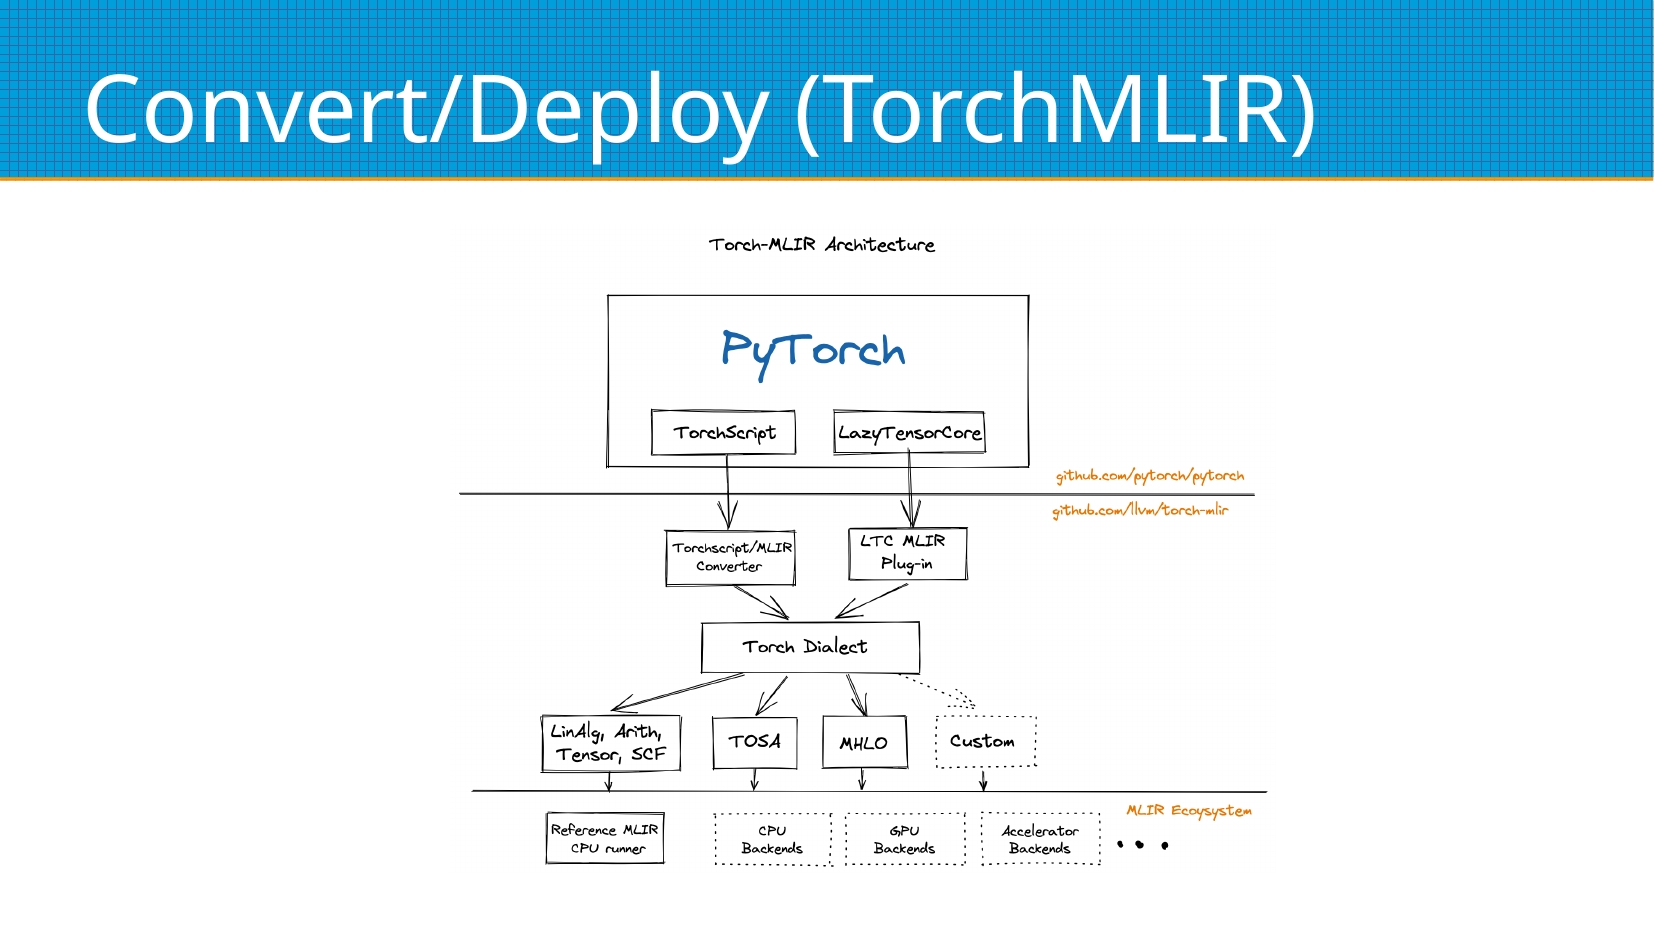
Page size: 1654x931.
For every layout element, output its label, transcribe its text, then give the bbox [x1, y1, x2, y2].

picture [450, 224, 1276, 873]
title Convert/Deploy (TorchMLIR) [82, 14, 1571, 171]
